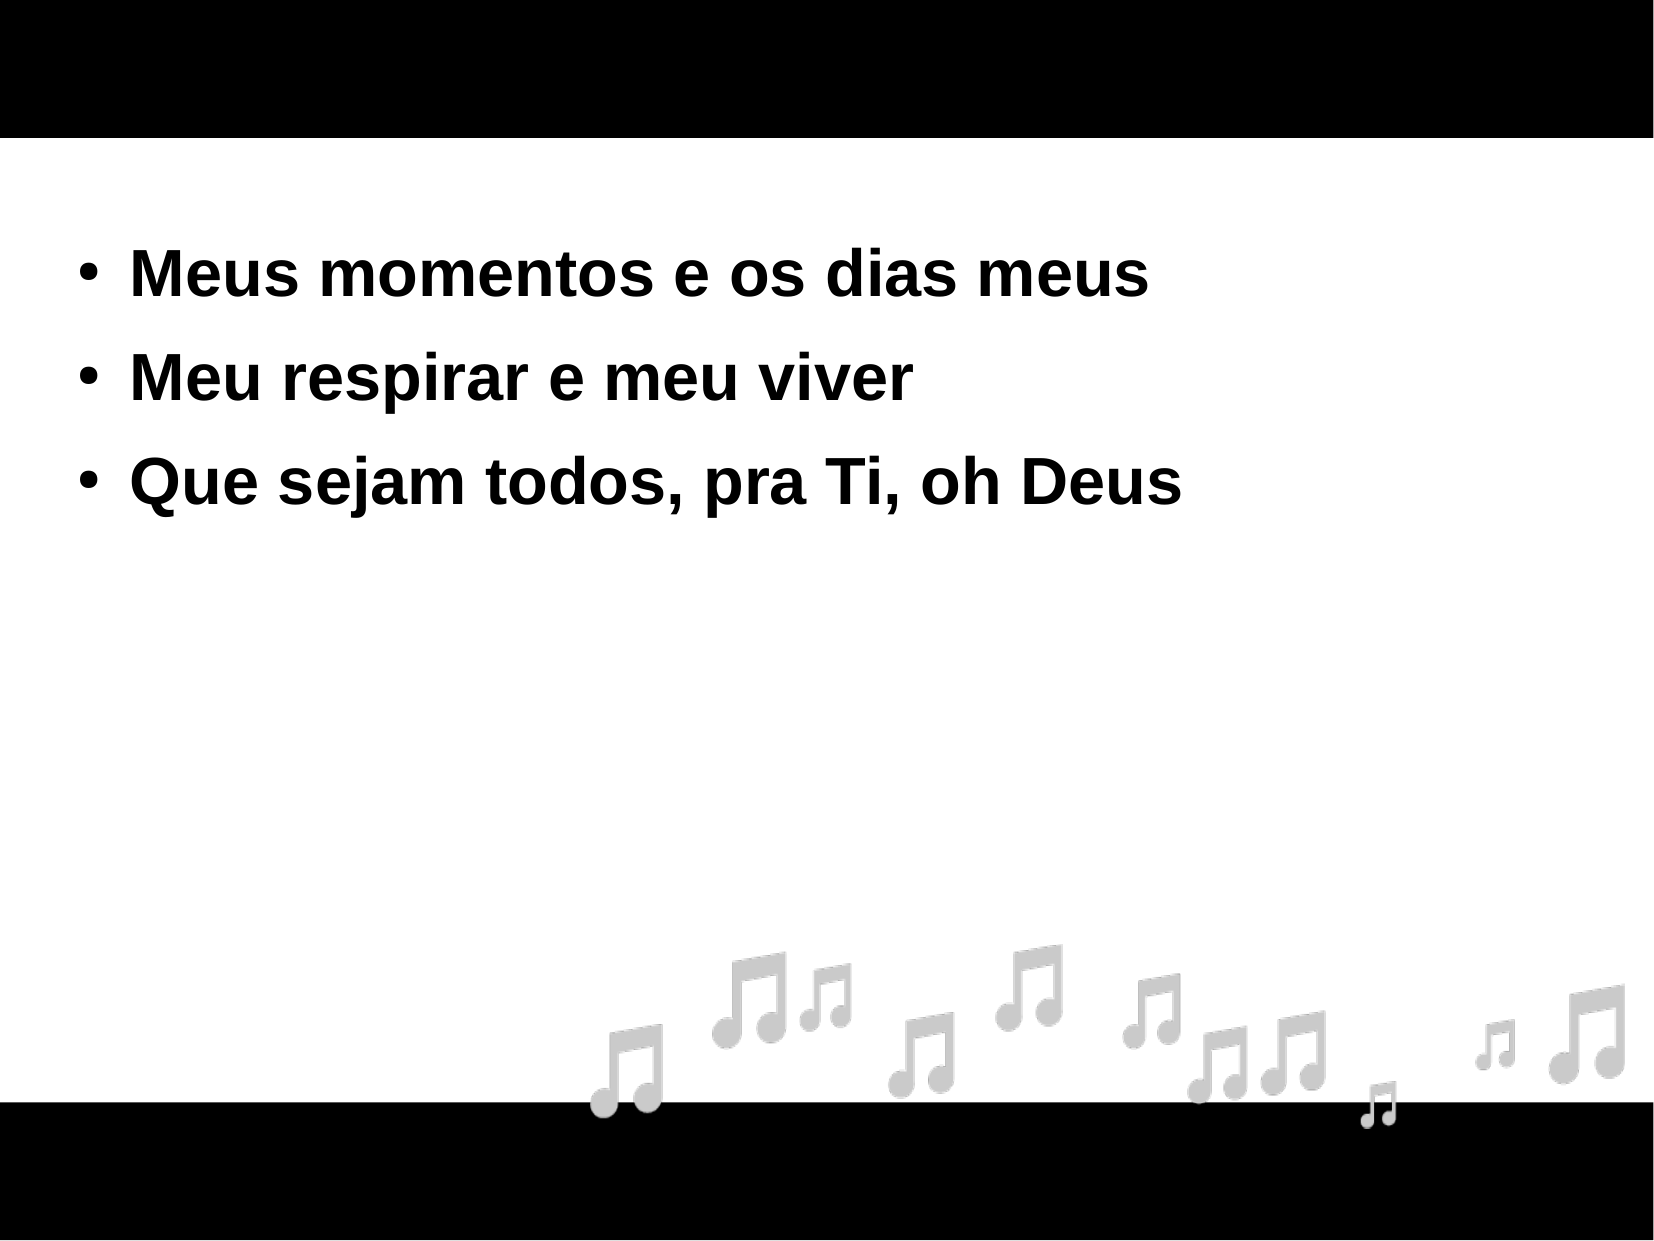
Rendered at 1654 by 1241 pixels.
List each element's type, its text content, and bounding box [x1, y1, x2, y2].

list Meus momentos e os dias meus Meu respirar e meu viver Que sejam todos, pra Ti, oh Deus [59, 236, 1595, 1024]
